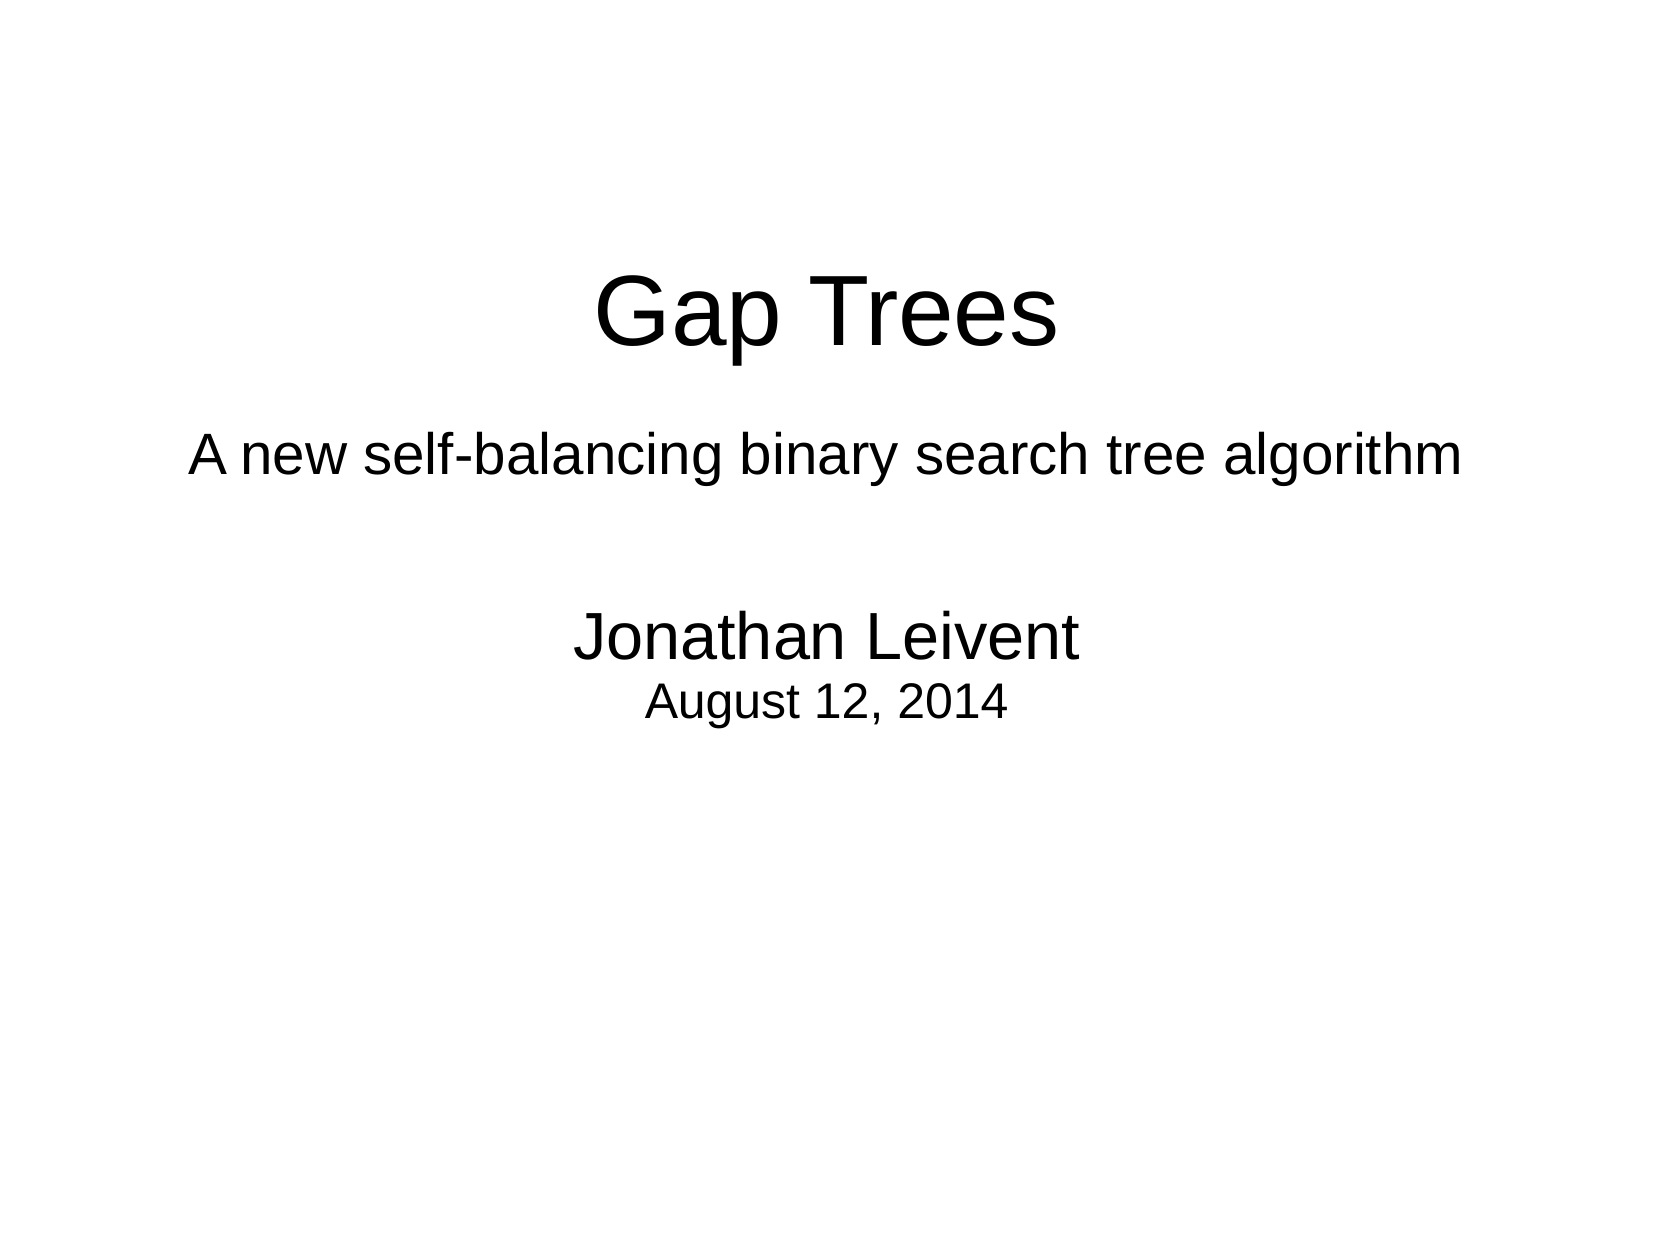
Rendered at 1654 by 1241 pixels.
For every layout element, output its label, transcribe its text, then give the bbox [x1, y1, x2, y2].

subtitle Gap Trees A new self-balancing binary search tree algorithm Jonathan Leivent August 12, 2014 [82, 49, 1571, 1010]
